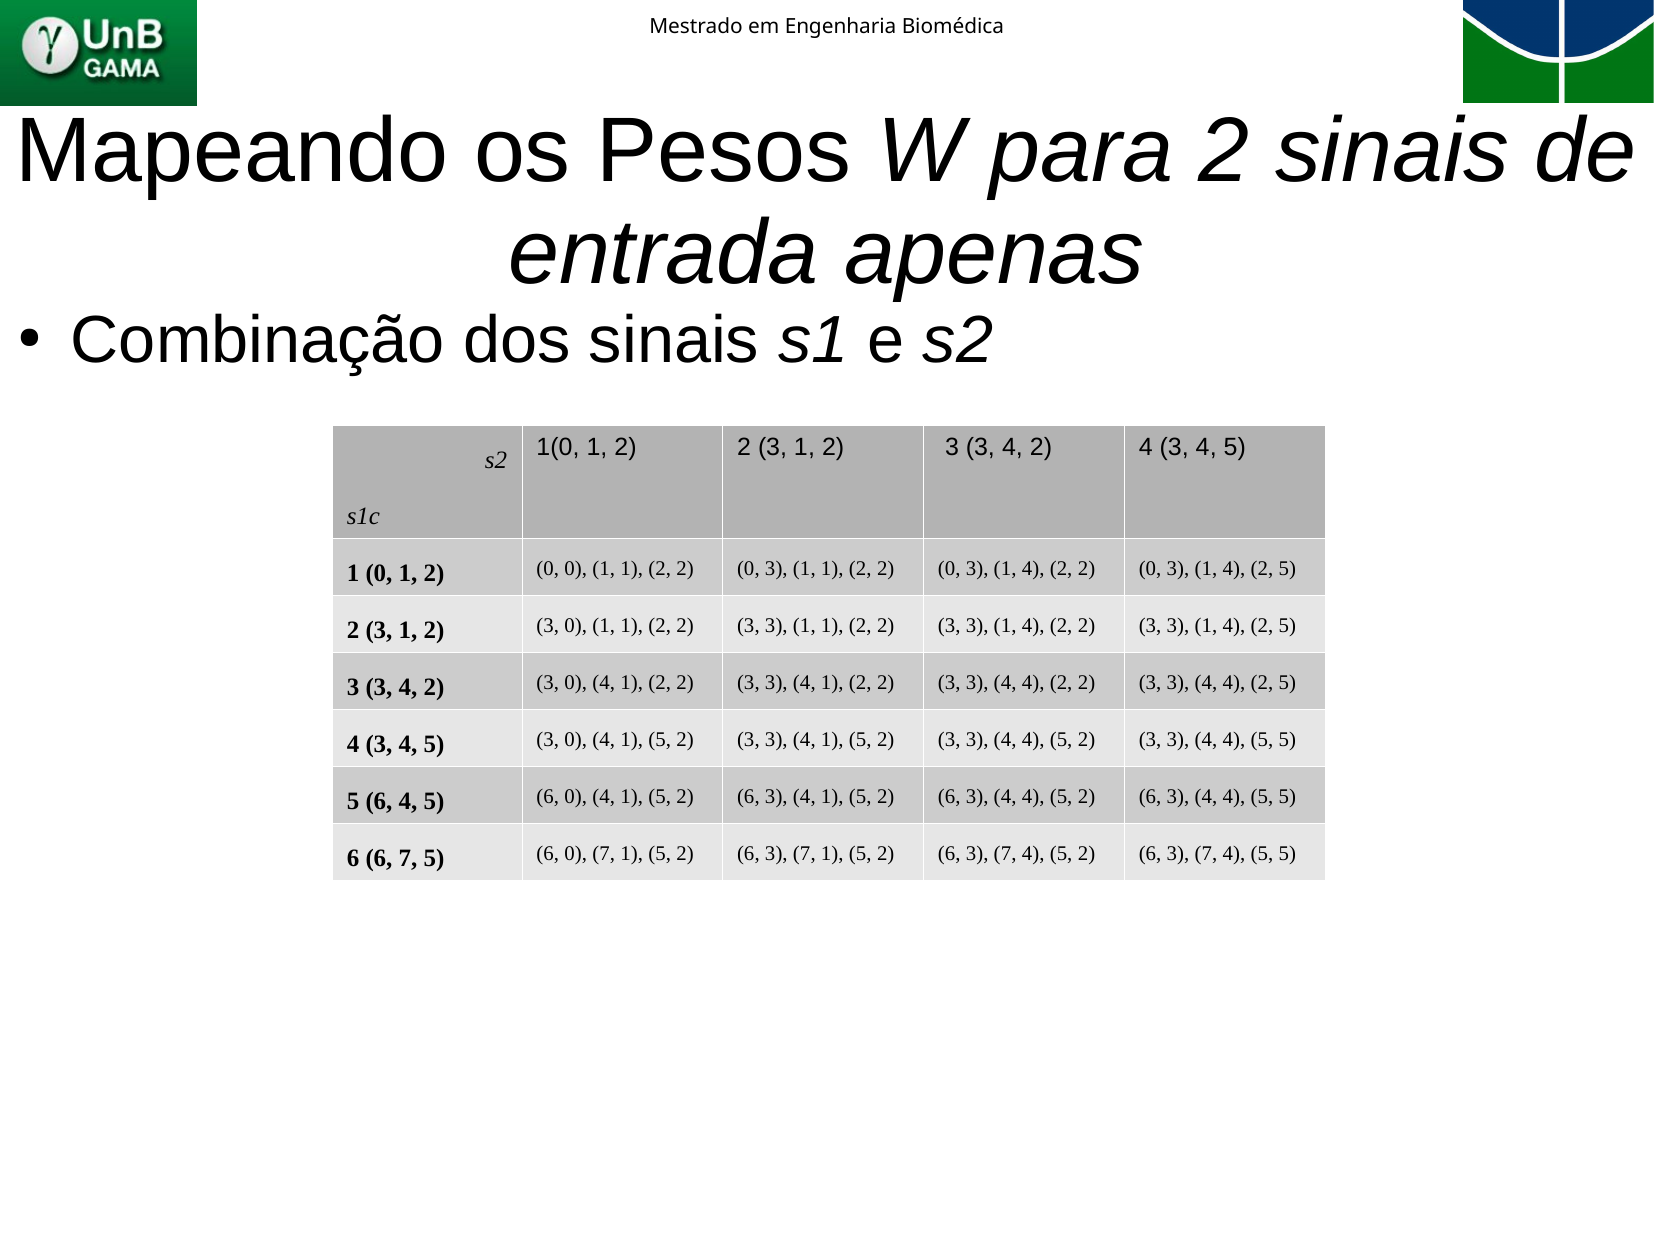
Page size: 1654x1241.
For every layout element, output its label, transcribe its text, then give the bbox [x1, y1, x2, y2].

table_cell (3, 0), (1, 1), (2, 2) [523, 596, 722, 652]
list Combinação dos sinais s1 e s2 [0, 302, 1654, 1241]
table_header 2 (3, 1, 2) [723, 426, 923, 538]
table_cell (3, 3), (4, 1), (2, 2) [723, 653, 923, 709]
table_cell (3, 3), (1, 4), (2, 5) [1125, 596, 1325, 652]
table_cell (3, 3), (4, 4), (5, 5) [1125, 710, 1325, 766]
table_cell (3, 0), (4, 1), (5, 2) [523, 710, 722, 766]
table_cell (3, 3), (4, 1), (5, 2) [723, 710, 923, 766]
table_cell 3 (3, 4, 2) [333, 653, 522, 709]
picture [0, 0, 197, 98]
table_cell (0, 3), (1, 1), (2, 2) [723, 539, 923, 595]
table_cell (6, 3), (4, 4), (5, 2) [924, 767, 1124, 823]
table_cell (6, 3), (7, 4), (5, 5) [1125, 824, 1325, 880]
table_cell 6 (6, 7, 5) [333, 824, 522, 880]
table_cell (6, 3), (7, 4), (5, 2) [924, 824, 1124, 880]
table_cell (6, 0), (4, 1), (5, 2) [523, 767, 722, 823]
table_header s2 s1c [333, 426, 522, 538]
table_cell (0, 0), (1, 1), (2, 2) [523, 539, 722, 595]
table_cell (6, 3), (7, 1), (5, 2) [723, 824, 923, 880]
table_cell (6, 3), (4, 4), (5, 5) [1125, 767, 1325, 823]
table_cell 4 (3, 4, 5) [333, 710, 522, 766]
picture [1463, 0, 1654, 98]
table_cell 1 (0, 1, 2) [333, 539, 522, 595]
table_cell (3, 3), (4, 4), (2, 2) [924, 653, 1124, 709]
table_cell 5 (6, 4, 5) [333, 767, 522, 823]
table_header 3 (3, 4, 2) [924, 426, 1124, 538]
table_cell 2 (3, 1, 2) [333, 596, 522, 652]
table_cell (6, 0), (7, 1), (5, 2) [523, 824, 722, 880]
table_cell (3, 3), (1, 1), (2, 2) [723, 596, 923, 652]
table_cell (3, 3), (4, 4), (2, 5) [1125, 653, 1325, 709]
table_cell (3, 3), (4, 4), (5, 2) [924, 710, 1124, 766]
table_header 1(0, 1, 2) [523, 426, 722, 538]
table_cell (3, 3), (1, 4), (2, 2) [924, 596, 1124, 652]
table_cell (0, 3), (1, 4), (2, 2) [924, 539, 1124, 595]
table_cell (0, 3), (1, 4), (2, 5) [1125, 539, 1325, 595]
table_cell (3, 0), (4, 1), (2, 2) [523, 653, 722, 709]
table_header 4 (3, 4, 5) [1125, 426, 1325, 538]
title Mapeando os Pesos W para 2 sinais de entrada apenas [0, 98, 1654, 302]
table_cell (6, 3), (4, 1), (5, 2) [723, 767, 923, 823]
